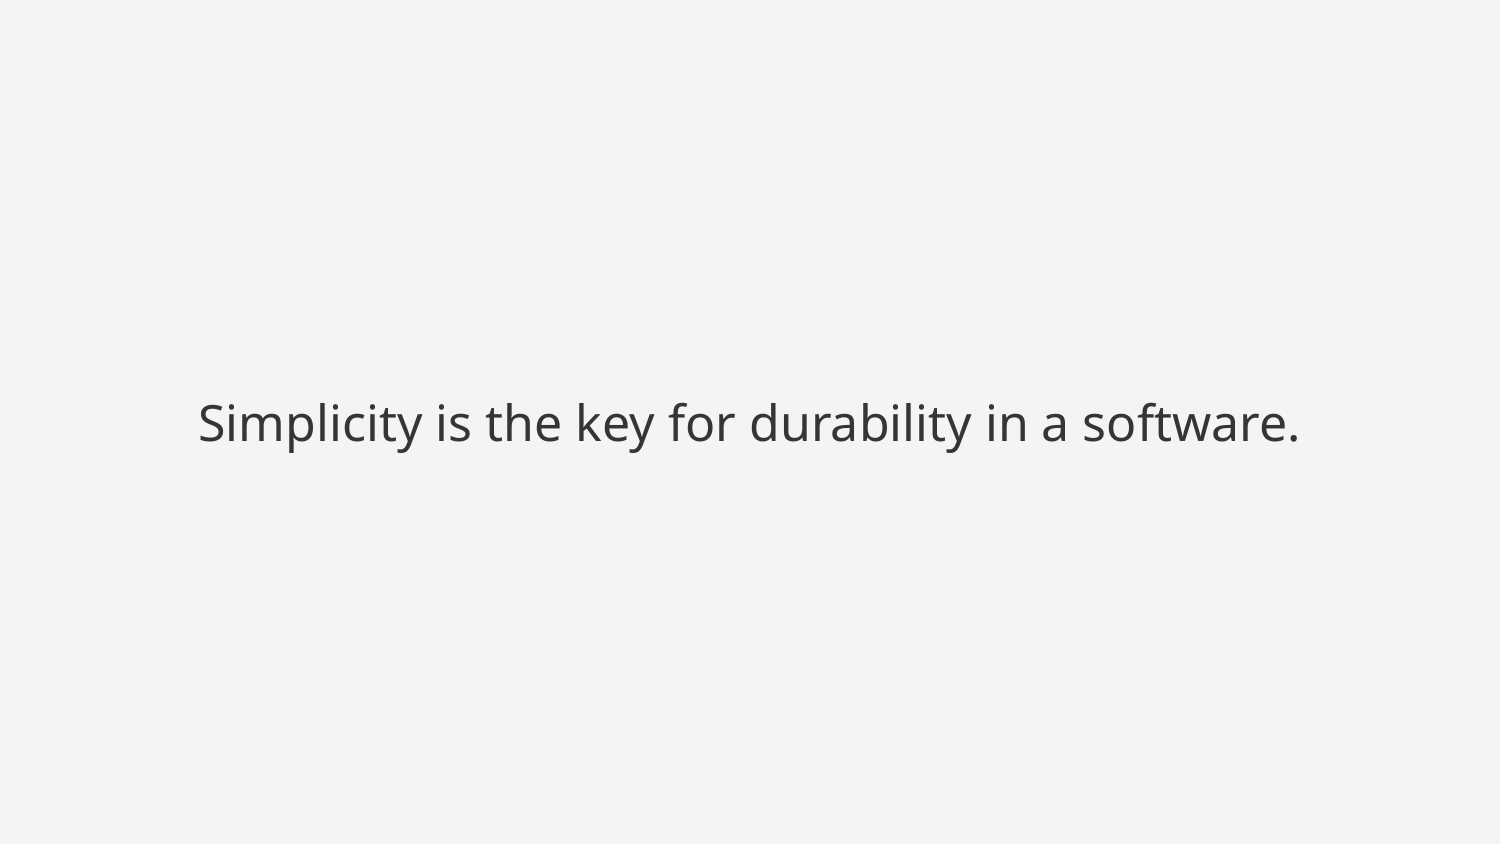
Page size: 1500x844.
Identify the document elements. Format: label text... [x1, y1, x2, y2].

list Simplicity is the key for durability in a software. [51, 266, 1449, 578]
